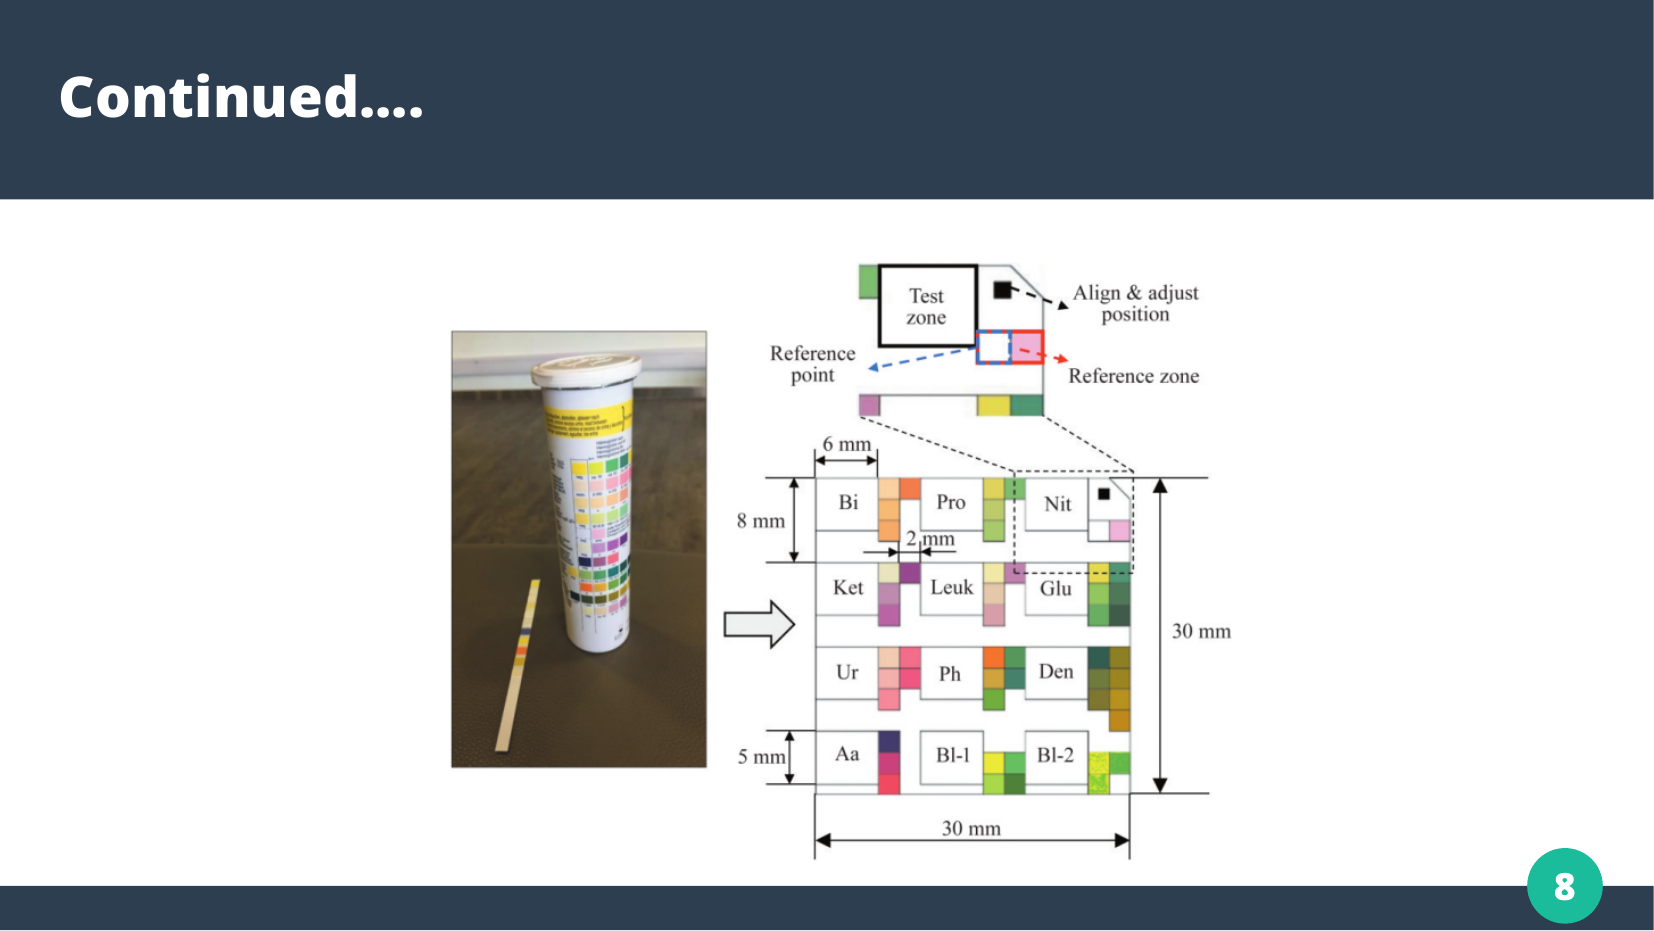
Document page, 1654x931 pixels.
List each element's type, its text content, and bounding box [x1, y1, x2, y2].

title Continued.... [59, 37, 1595, 155]
picture [413, 243, 1241, 864]
